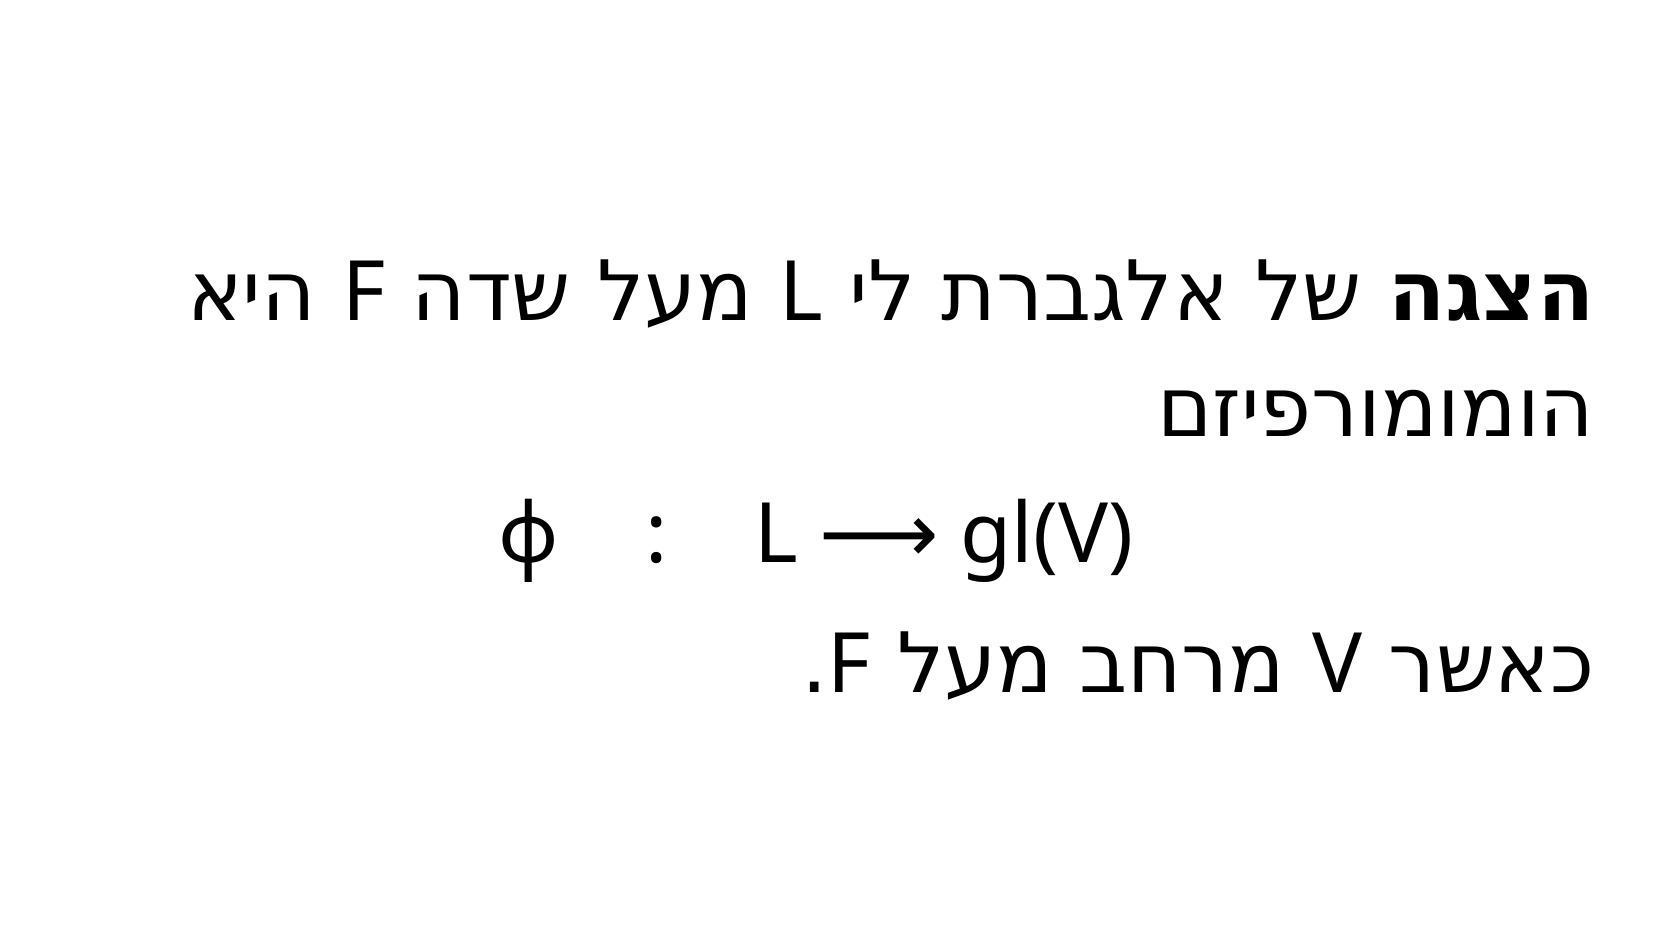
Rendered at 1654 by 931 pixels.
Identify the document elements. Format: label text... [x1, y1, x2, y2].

subtitle הצגה של אלגברת לי L מעל שדה F היא הומומורפיזם ϕ : L ⟶ gl(V) כאשר V מרחב מעל F. [59, 45, 1595, 886]
